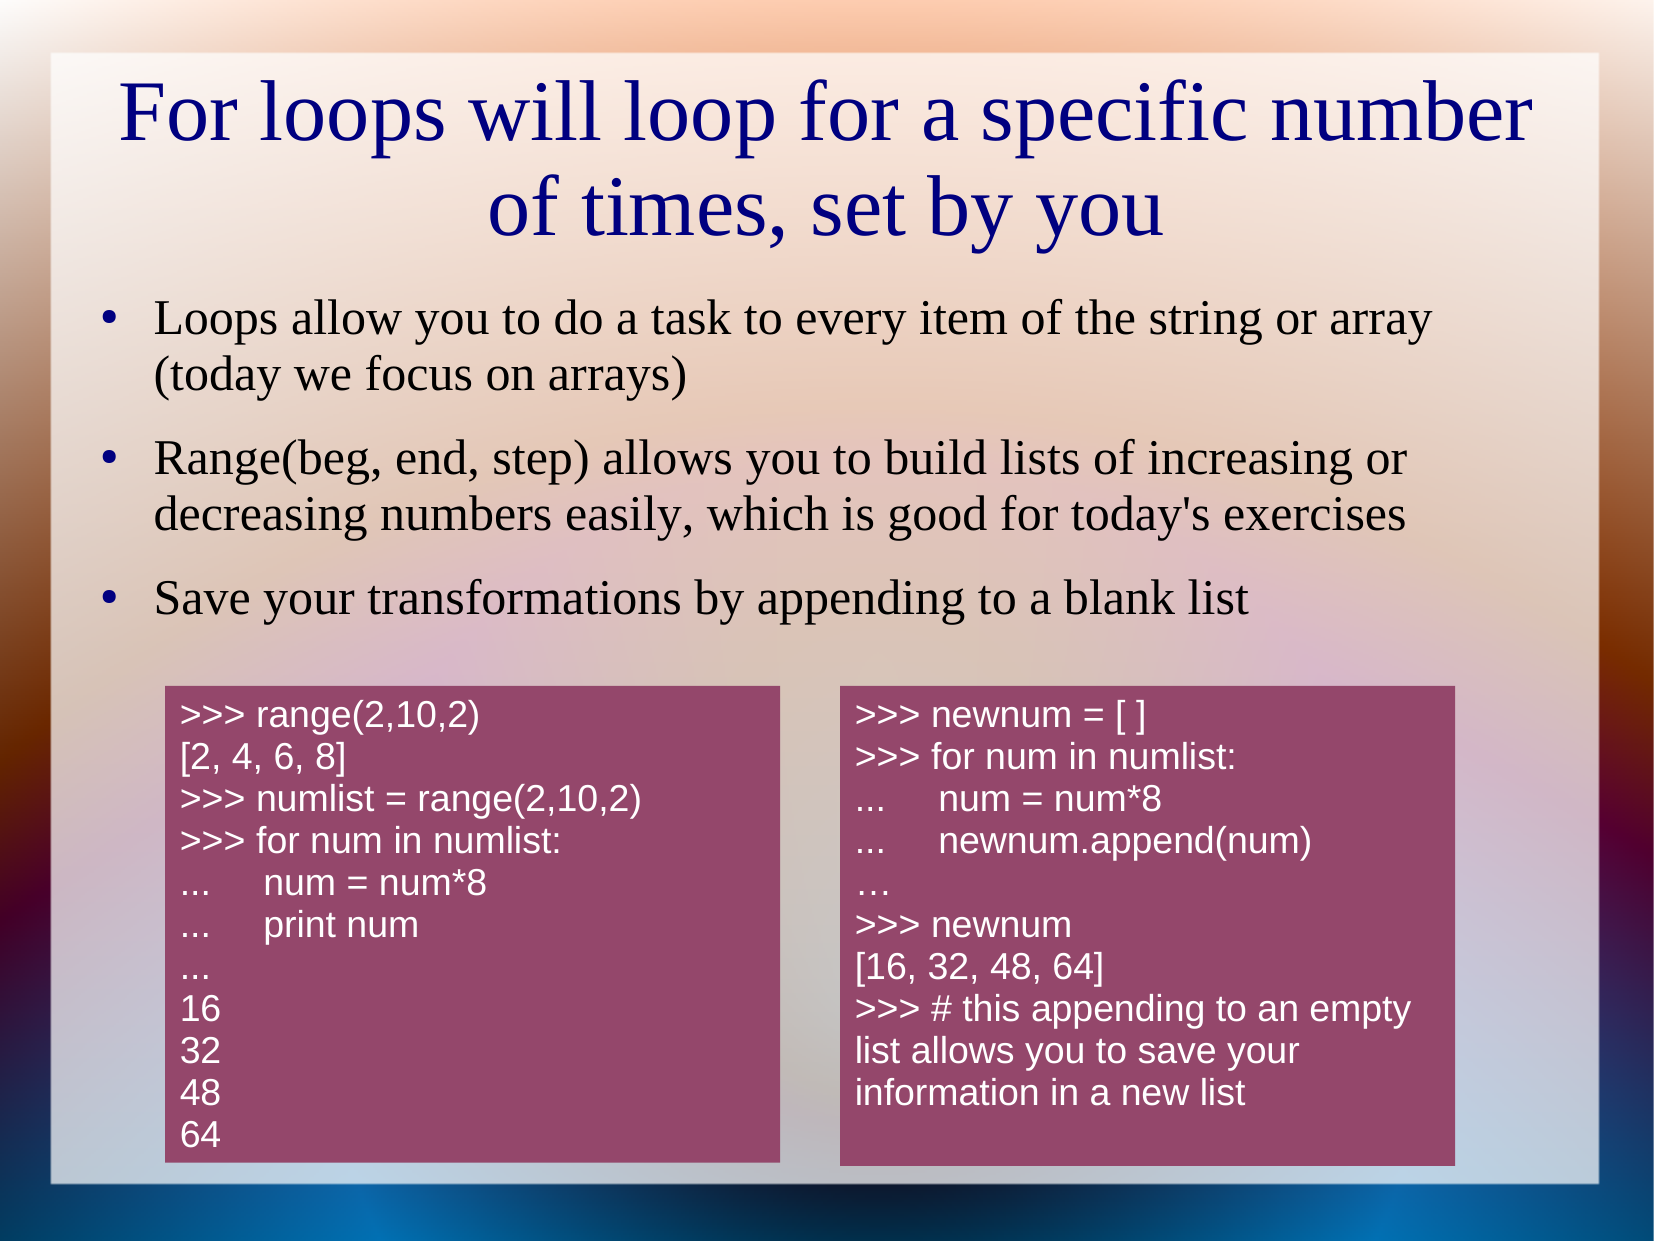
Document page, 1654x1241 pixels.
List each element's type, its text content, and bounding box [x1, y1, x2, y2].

title For loops will loop for a specific number of times, set by you [82, 55, 1571, 263]
picture [0, 0, 1654, 1241]
text_box >>> range(2,10,2) [2, 4, 6, 8] >>> numlist = range(2,10,2) >>> for num in numlist: ... num = num*8 ... print num ... 16 32 48 64 [165, 685, 781, 1163]
text_box >>> newnum = [ ] >>> for num in numlist: ... num = num*8 ... newnum.append(num) … >>> newnum [16, 32, 48, 64] >>> # this appending to an empty list allows you to save your information in a new list [840, 685, 1456, 1166]
list Loops allow you to do a task to every item of the string or array (today we focus on arrays) Range(beg, end, step) allows you to build lists of increasing or decreasing numbers easily, which is good for today's exercises Save your transformations by appending to a blank list [82, 290, 1571, 1010]
